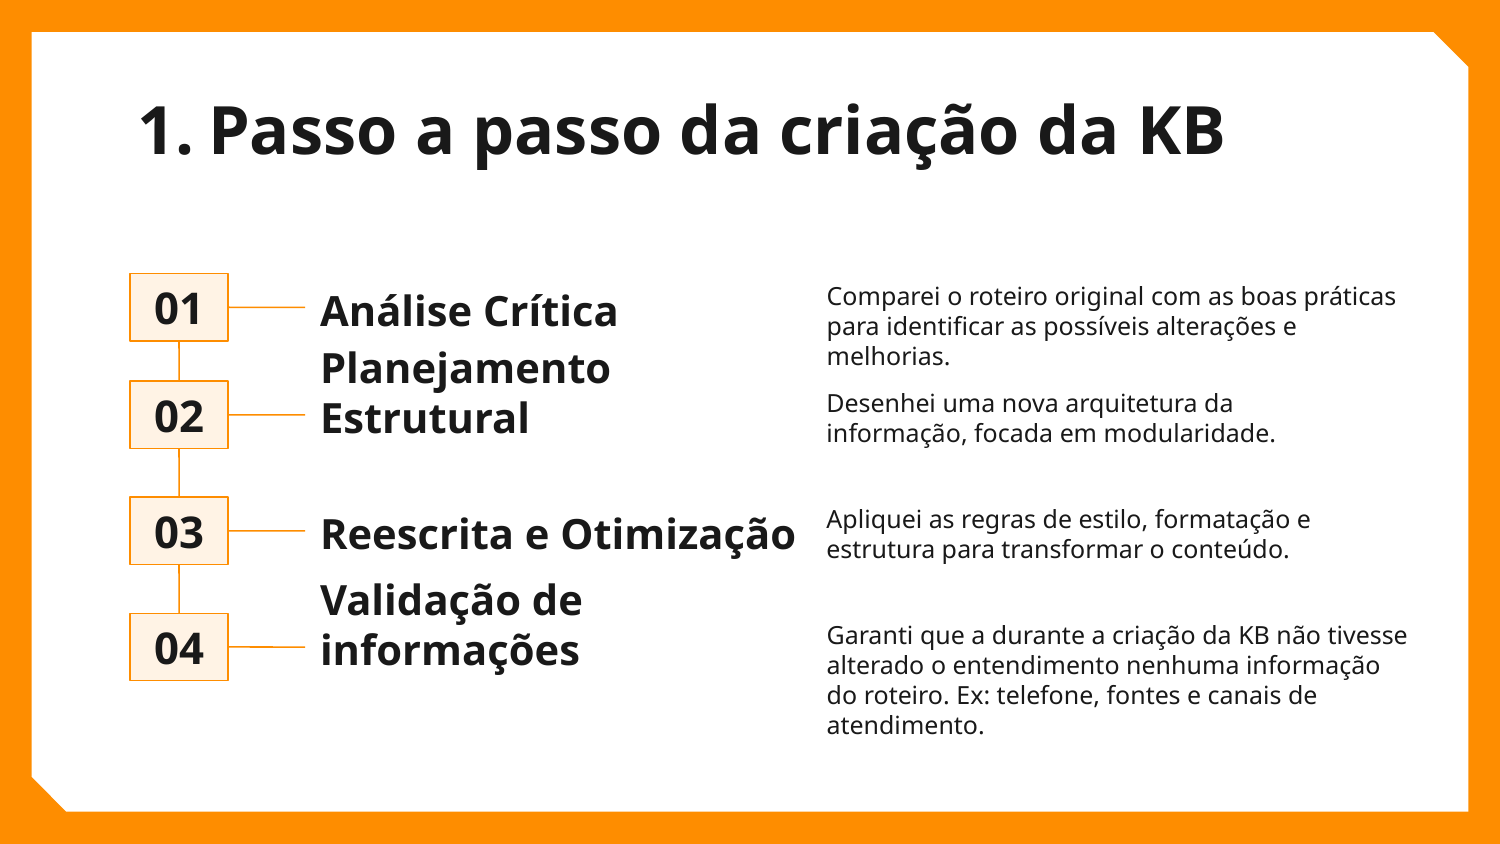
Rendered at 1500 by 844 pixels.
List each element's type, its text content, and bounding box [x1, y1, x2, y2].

text_box Análise Crítica [305, 265, 812, 350]
text_box Apliquei as regras de estilo, formatação e estrutura para transformar o conteúdo. [812, 488, 1382, 573]
text_box Reescrita e Otimização [305, 488, 812, 573]
text_box Comparei o roteiro original com as boas práticas para identificar as possíveis alterações e melhorias. [812, 265, 1443, 350]
text_box Validação de informações [305, 604, 812, 690]
text_box 02 [130, 381, 228, 449]
text_box 03 [130, 497, 228, 565]
text_box Garanti que a durante a criação da KB não tivesse alterado o entendimento nenhuma informação do roteiro. Ex: telefone, fontes e canais de atendimento. [812, 604, 1431, 690]
text_box 04 [130, 613, 228, 681]
text_box Planejamento Estrutural [305, 372, 812, 457]
title Passo a passo da criação da KB [118, 72, 1382, 167]
text_box Desenhei uma nova arquitetura da informação, focada em modularidade. [812, 372, 1382, 457]
text_box 01 [130, 273, 228, 341]
